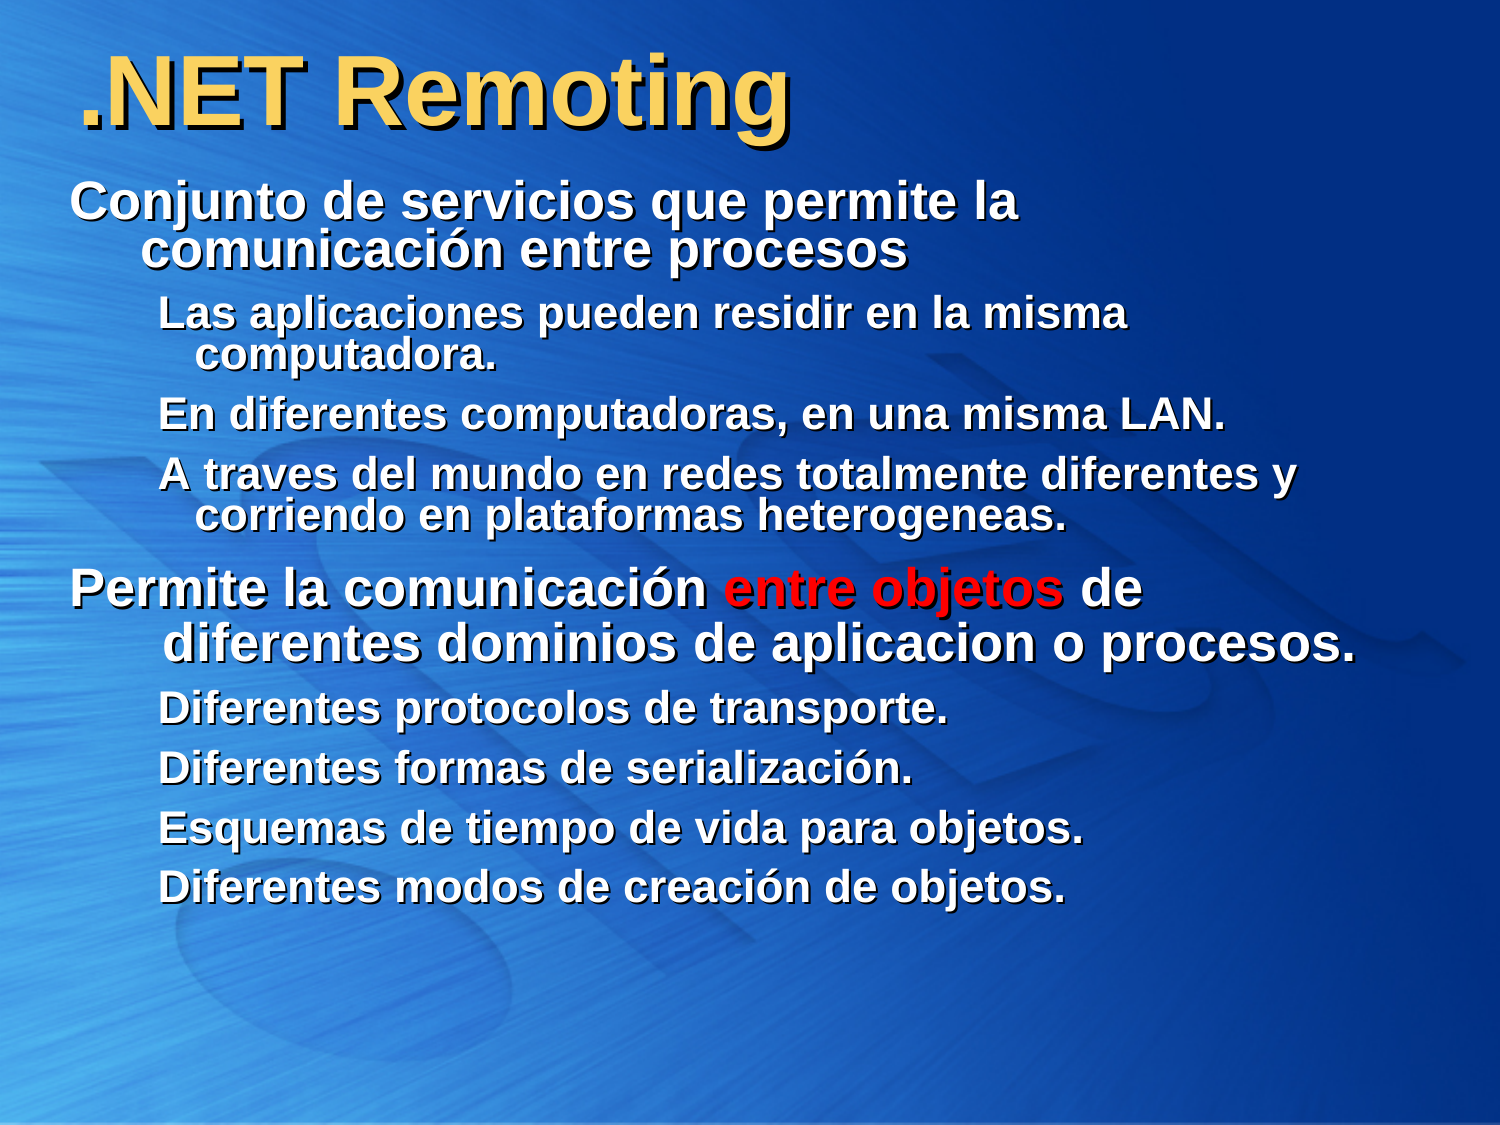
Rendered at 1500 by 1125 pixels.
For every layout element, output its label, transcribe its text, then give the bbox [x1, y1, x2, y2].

title .NET Remoting [62, 37, 1469, 165]
list Conjunto de servicios que permite la comunicación entre procesos Las aplicaciones pueden residir en la misma computadora. En diferentes computadoras, en una misma LAN. A traves del mundo en redes totalmente diferentes y corriendo en plataformas heterogeneas. Permite la comunicación entre objetos de diferentes dominios de aplicacion o procesos. Diferentes protocolos de transporte. Diferentes formas de serialización. Esquemas de tiempo de vida para objetos. Diferentes modos de creación de objetos. [54, 173, 1392, 942]
picture [0, 0, 1500, 1125]
